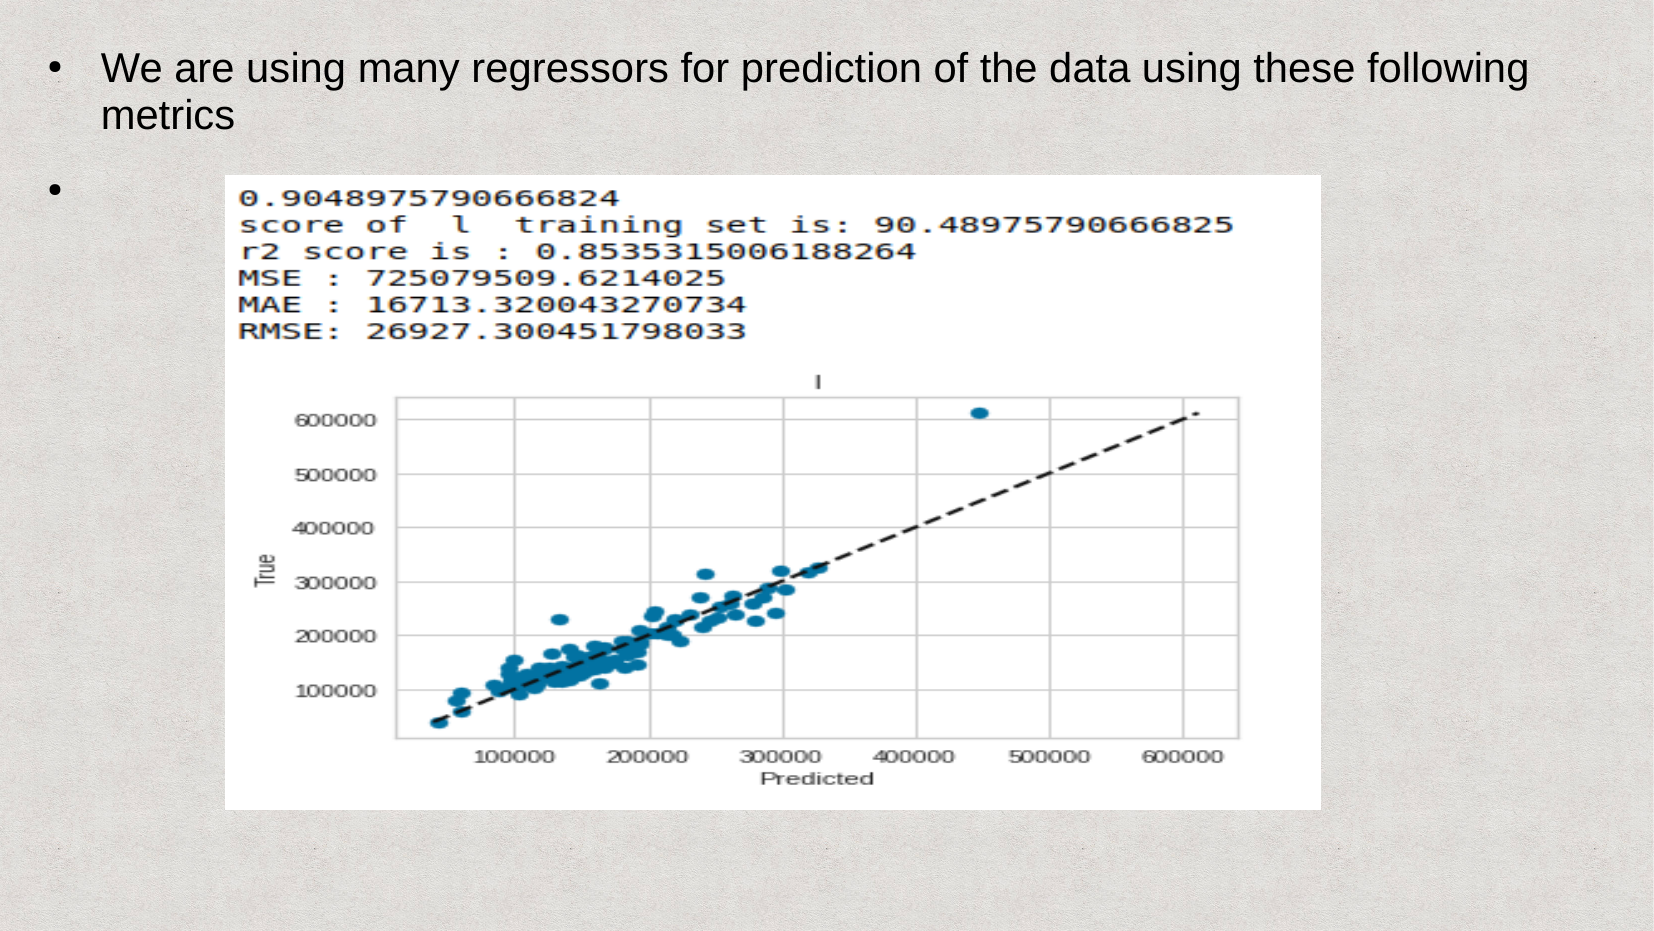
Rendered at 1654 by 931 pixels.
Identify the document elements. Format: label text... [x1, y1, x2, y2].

picture [0, 0, 1654, 931]
list We are using many regressors for prediction of the data using these following metrics [30, 45, 1606, 871]
